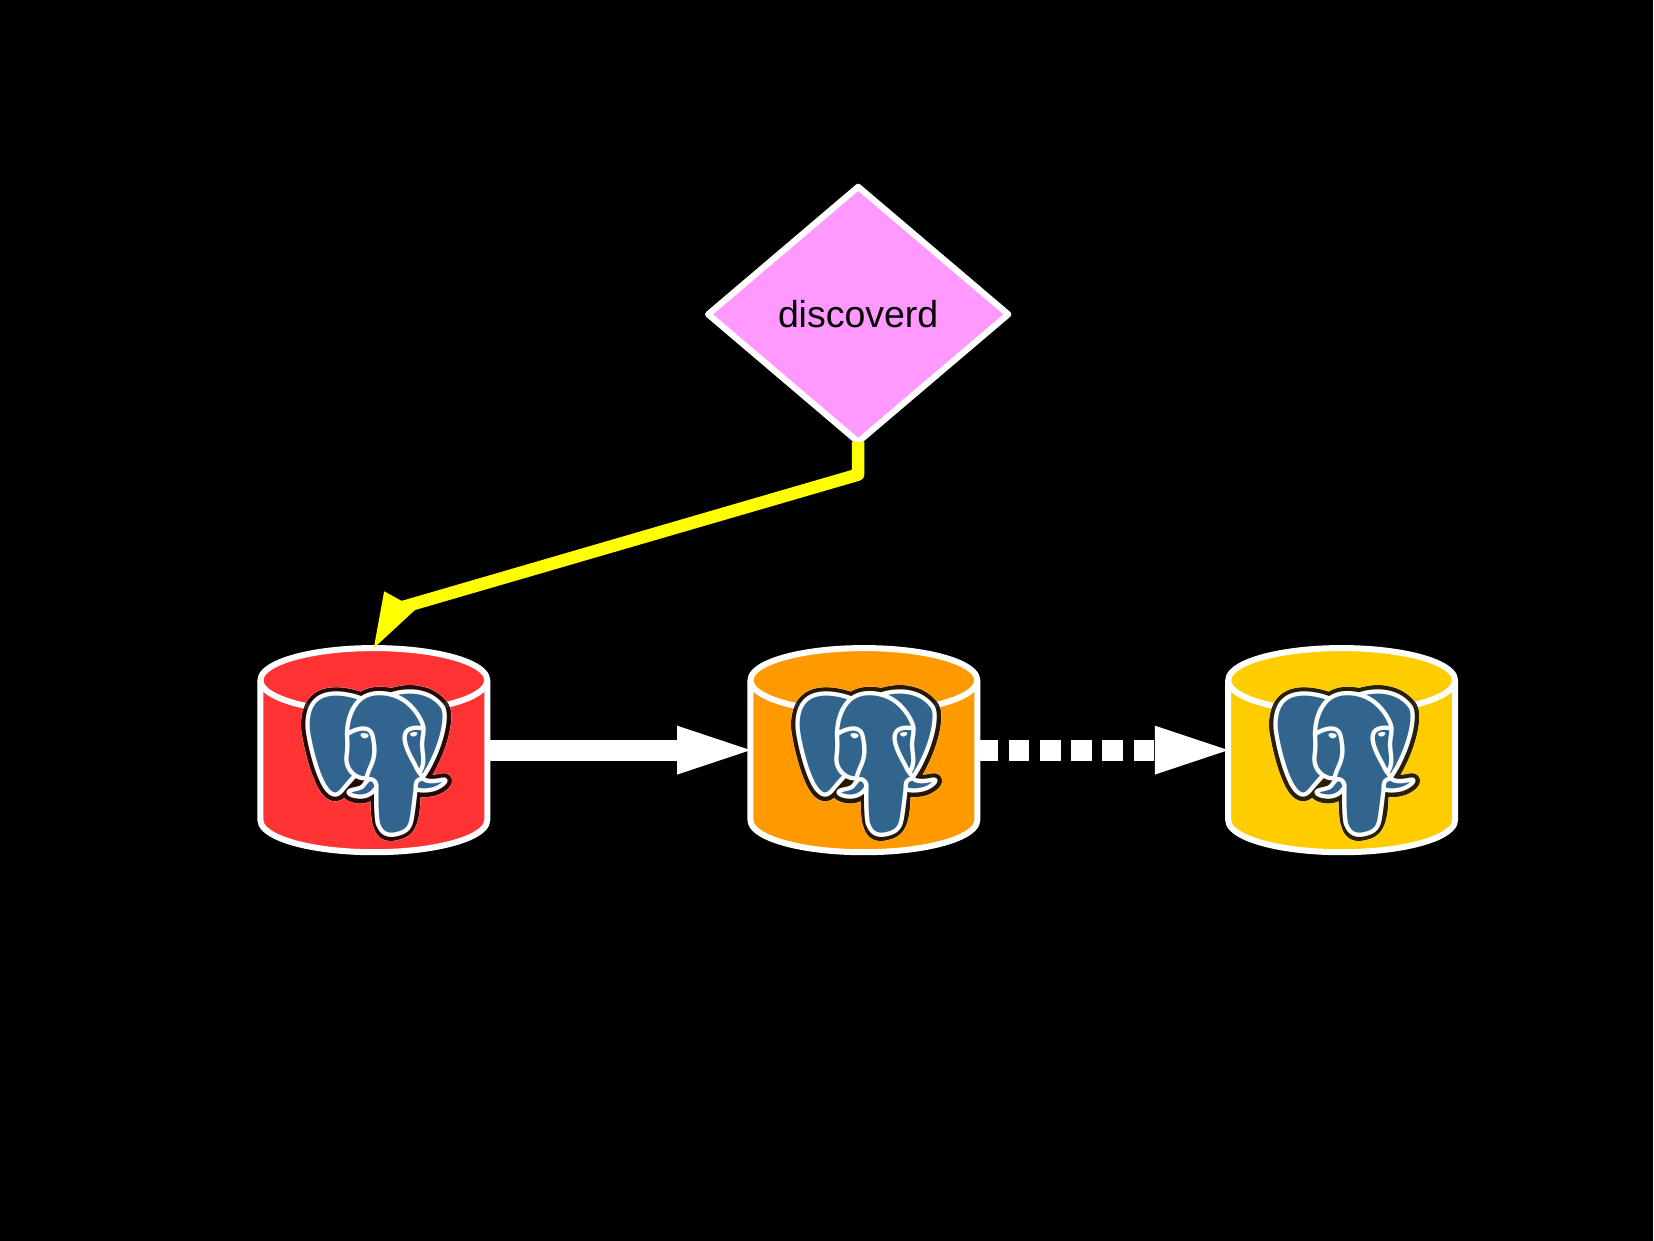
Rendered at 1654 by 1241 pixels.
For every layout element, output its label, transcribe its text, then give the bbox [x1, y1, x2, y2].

text_box [750, 648, 978, 853]
picture [791, 685, 942, 841]
picture [1269, 685, 1420, 841]
picture [301, 685, 452, 841]
text_box [1228, 648, 1456, 853]
text_box [260, 648, 488, 853]
text_box discoverd [708, 186, 1009, 441]
